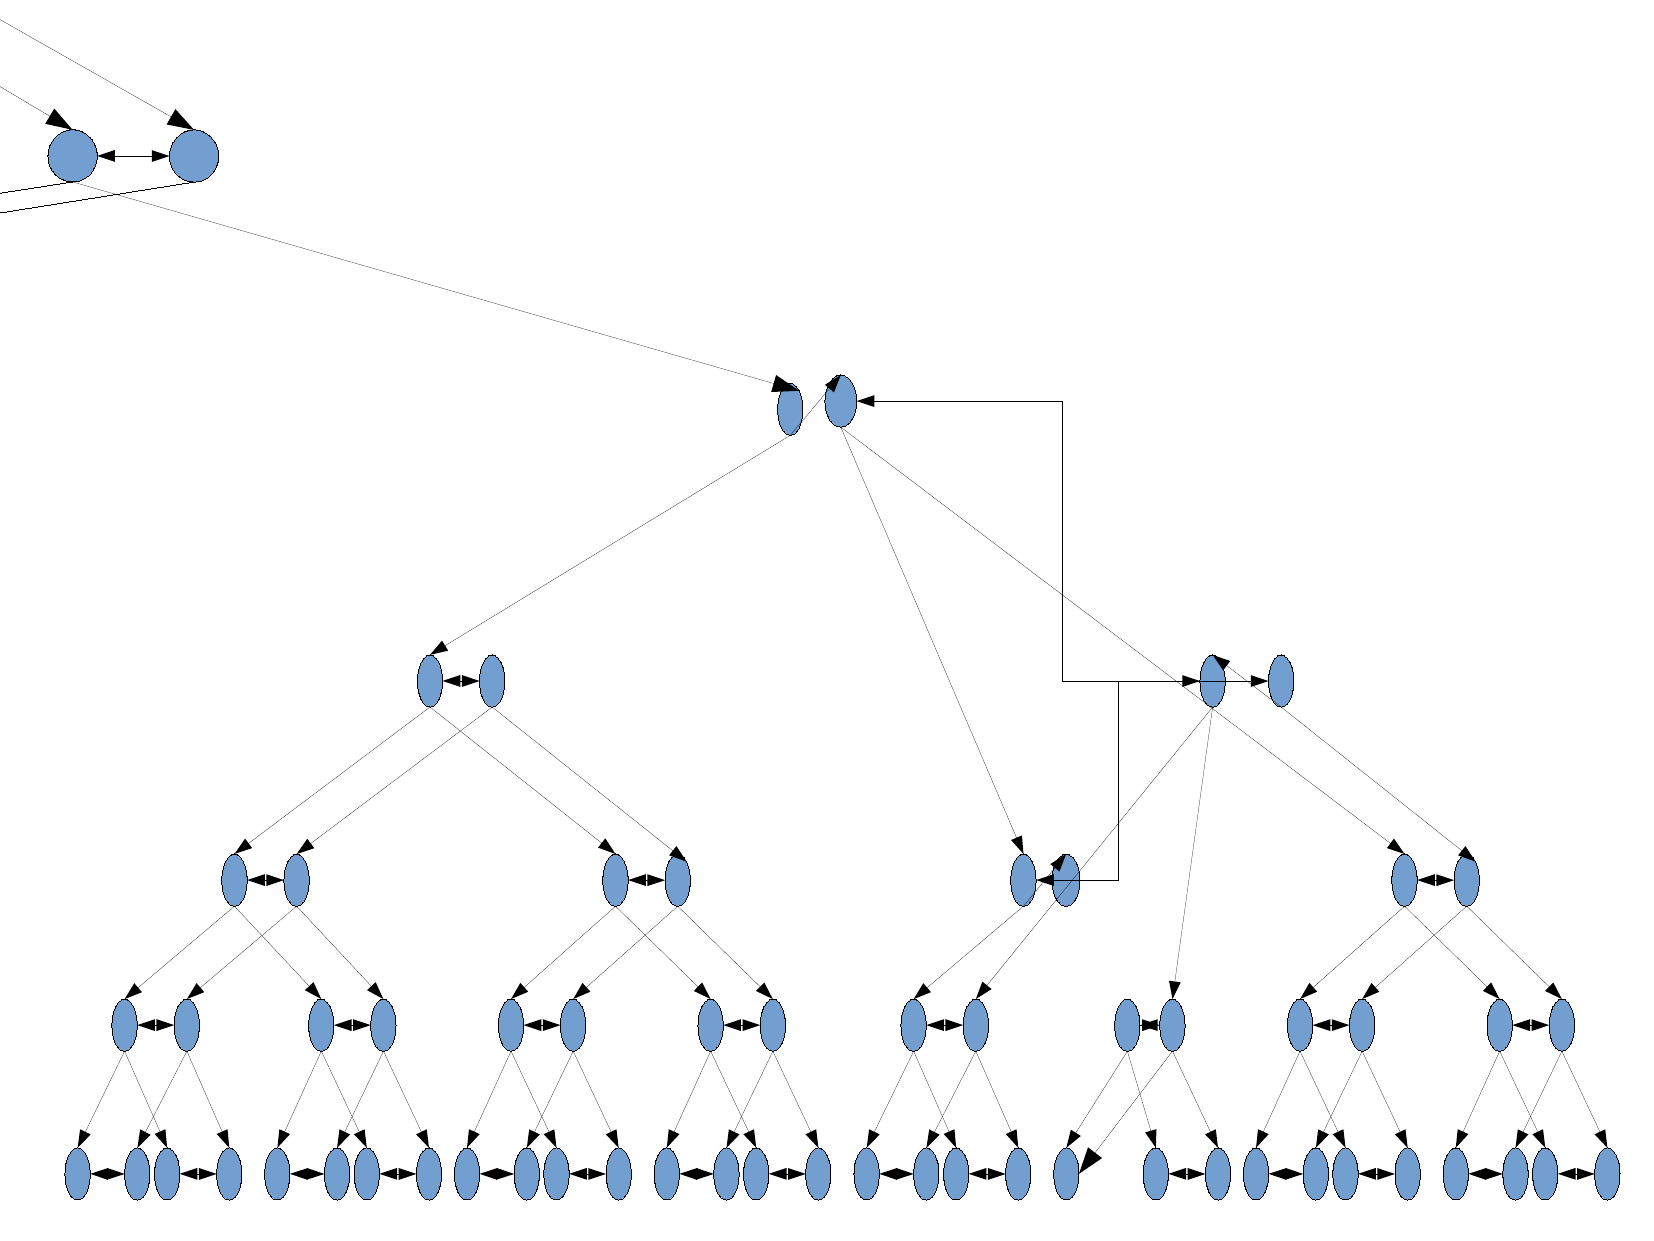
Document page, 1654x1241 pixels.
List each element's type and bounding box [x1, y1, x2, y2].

text_box [665, 857, 691, 906]
text_box [479, 654, 505, 707]
text_box [64, 1147, 91, 1200]
text_box [943, 1148, 969, 1200]
text_box [654, 1147, 680, 1200]
text_box [805, 1147, 831, 1201]
text_box [1205, 1148, 1231, 1201]
text_box [370, 999, 397, 1052]
text_box [791, 424, 801, 436]
text_box [743, 1148, 769, 1200]
text_box [1074, 873, 1080, 880]
text_box [1057, 881, 1080, 907]
text_box [1268, 654, 1294, 707]
text_box [1010, 854, 1037, 906]
text_box [963, 999, 989, 1052]
text_box [790, 383, 799, 390]
text_box [1303, 1148, 1329, 1201]
text_box [1549, 999, 1575, 1051]
text_box [1005, 1148, 1031, 1201]
text_box [1391, 854, 1418, 906]
text_box [1114, 999, 1140, 1052]
text_box [1532, 1148, 1558, 1200]
text_box [264, 1147, 290, 1200]
text_box [416, 1147, 442, 1201]
text_box [1395, 1147, 1421, 1201]
text_box [1143, 1147, 1169, 1200]
text_box [1594, 1147, 1621, 1201]
text_box [713, 1147, 740, 1201]
text_box [606, 1147, 632, 1201]
text_box [1487, 999, 1513, 1052]
text_box [514, 1148, 540, 1201]
text_box [1454, 857, 1480, 906]
text_box [324, 1147, 350, 1201]
text_box [543, 1147, 570, 1200]
text_box [560, 999, 586, 1052]
text_box [853, 1147, 880, 1200]
text_box [697, 999, 724, 1052]
text_box [1053, 1147, 1079, 1200]
text_box [154, 1148, 180, 1200]
text_box [1243, 1147, 1269, 1200]
text_box [1199, 655, 1226, 681]
text_box [1287, 999, 1313, 1051]
text_box [221, 854, 248, 906]
text_box [169, 129, 219, 183]
text_box [1052, 881, 1070, 899]
text_box [1443, 1148, 1469, 1200]
text_box [777, 391, 803, 435]
text_box [1024, 894, 1035, 907]
text_box [602, 854, 629, 906]
text_box [1199, 682, 1226, 708]
text_box [216, 1147, 242, 1201]
text_box [830, 375, 839, 381]
text_box [1502, 1147, 1529, 1201]
text_box [283, 854, 310, 906]
text_box [111, 999, 138, 1052]
text_box [417, 655, 443, 707]
text_box [454, 1147, 480, 1200]
text_box [824, 374, 857, 427]
text_box [1349, 999, 1375, 1052]
text_box [760, 999, 786, 1051]
text_box [47, 129, 98, 182]
text_box [1332, 1147, 1359, 1200]
text_box [1052, 854, 1079, 880]
text_box [900, 999, 927, 1052]
text_box [174, 999, 200, 1052]
text_box [1159, 999, 1186, 1052]
text_box [308, 999, 334, 1052]
text_box [124, 1147, 150, 1201]
text_box [354, 1147, 380, 1200]
text_box [498, 999, 524, 1051]
text_box [913, 1147, 939, 1201]
